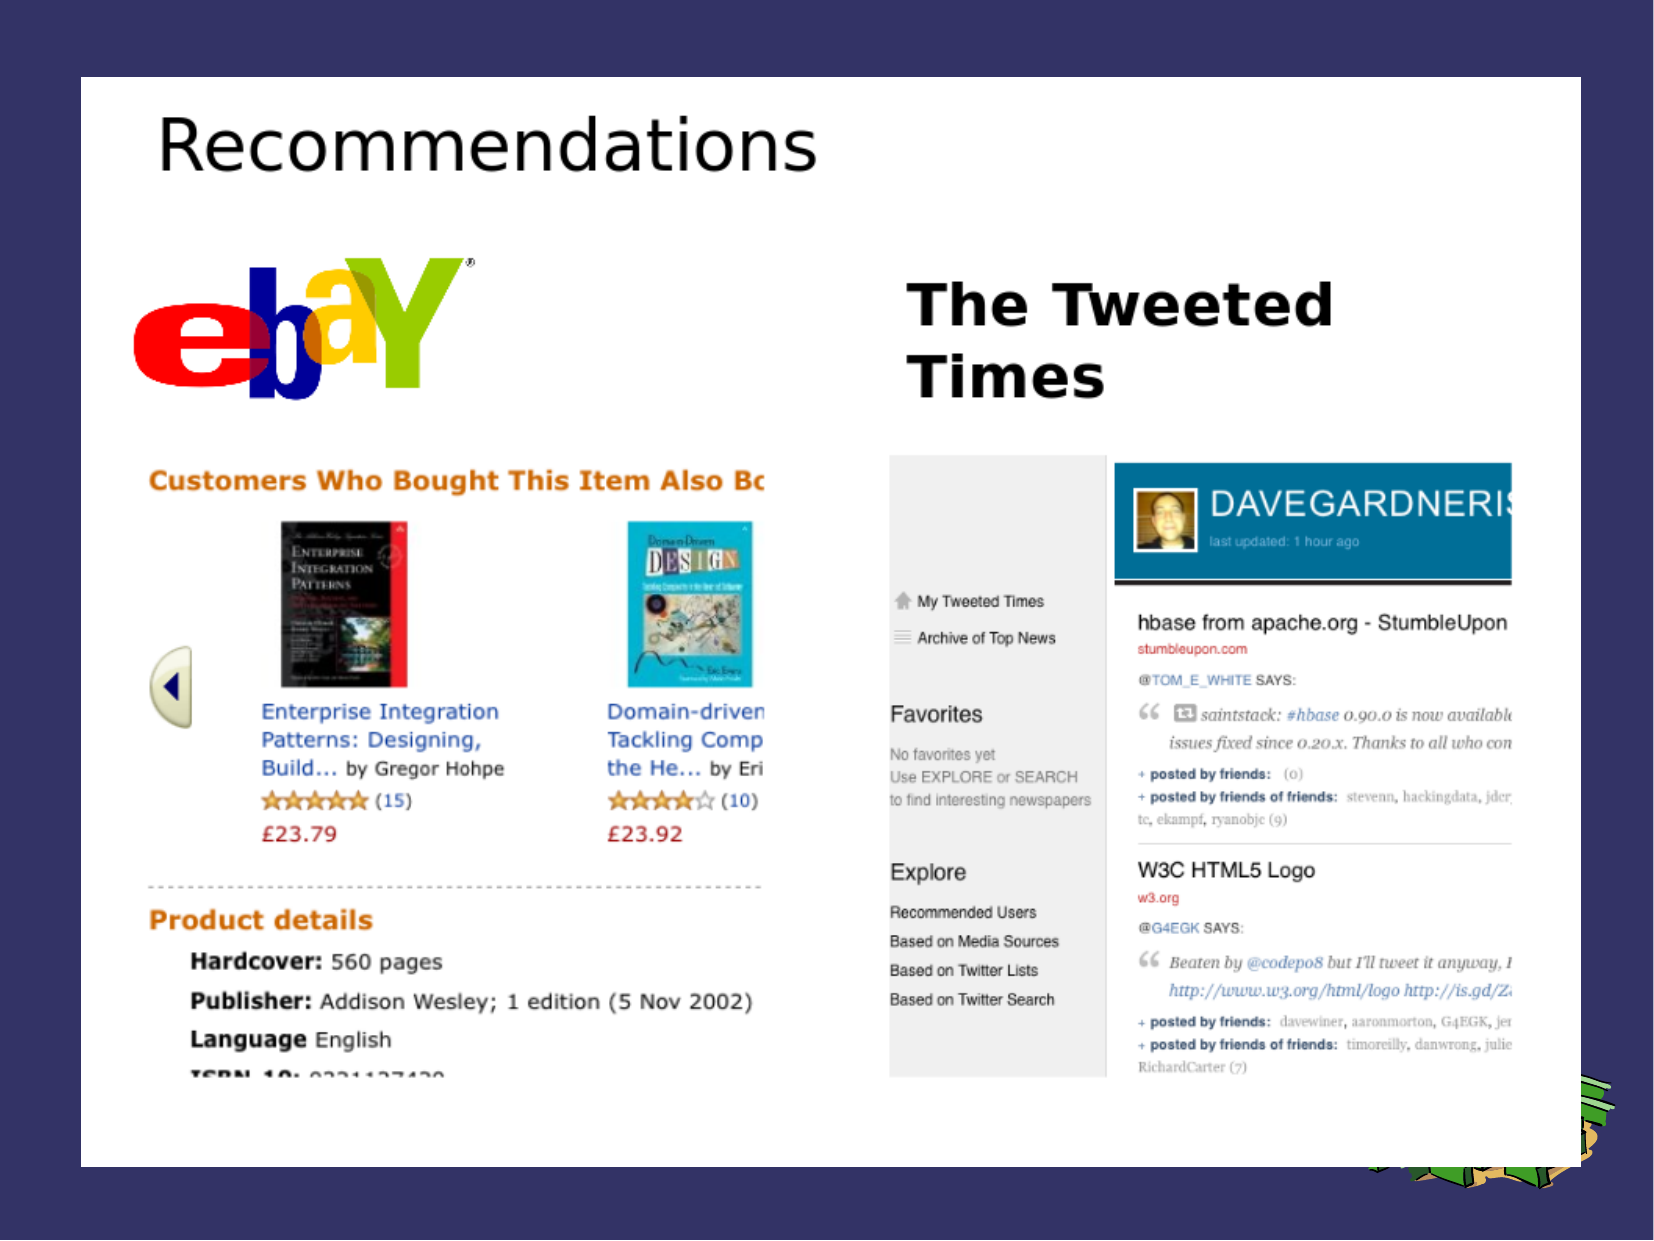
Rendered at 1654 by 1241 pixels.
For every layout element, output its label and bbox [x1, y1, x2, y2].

picture [81, 77, 1581, 1167]
